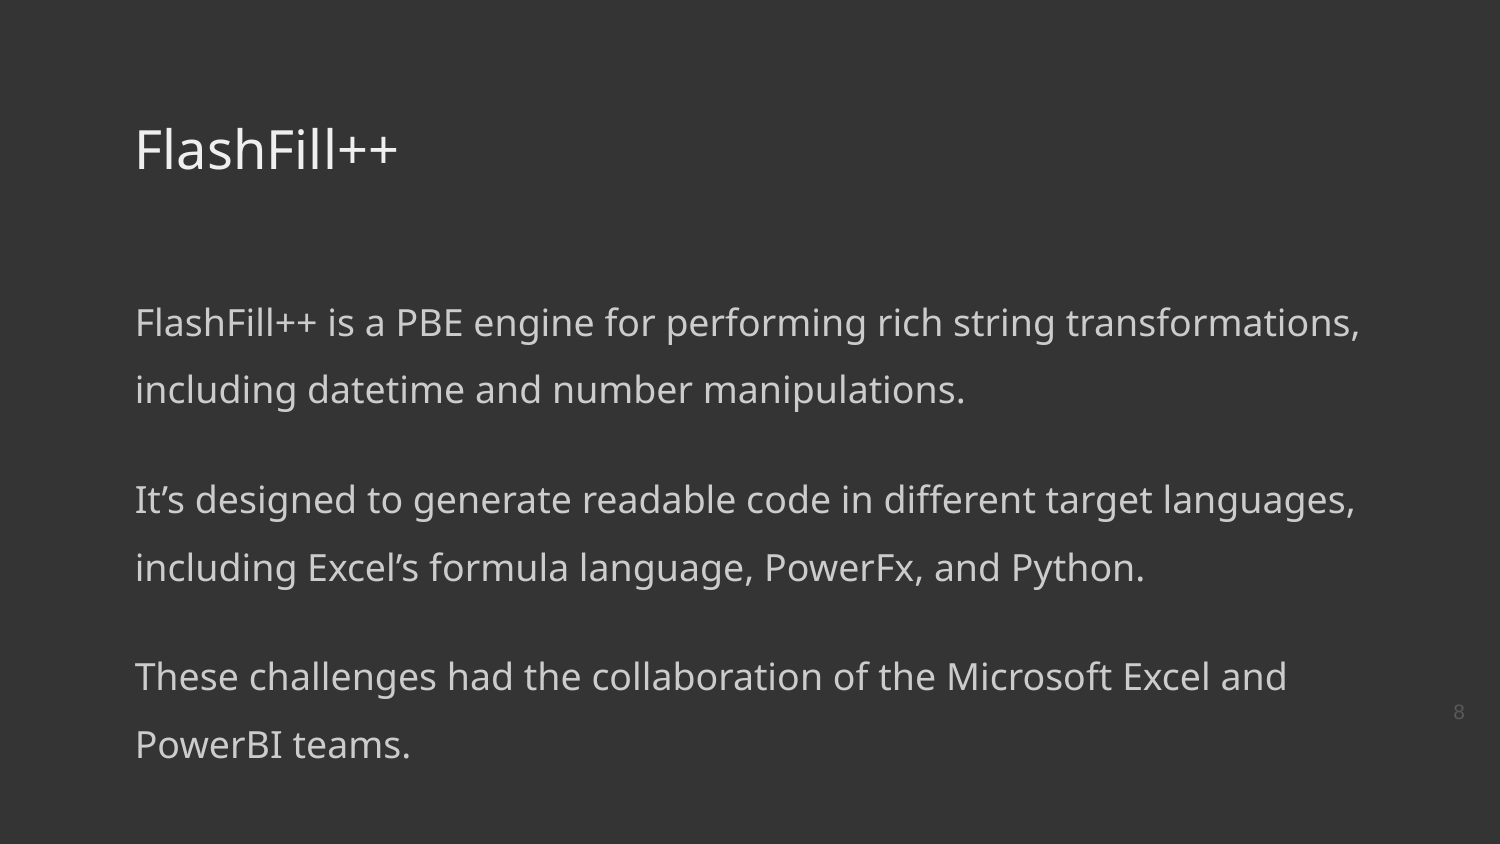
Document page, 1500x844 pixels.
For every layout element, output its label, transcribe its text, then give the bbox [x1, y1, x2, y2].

text_box FlashFill++ [119, 100, 1381, 196]
text_box FlashFill++ is a PBE engine for performing rich string transformations, including datetime and number manipulations. [119, 261, 1381, 427]
slide_number <number> [1389, 679, 1480, 744]
text_box These challenges had the collaboration of the Microsoft Excel and PowerBI teams. [119, 615, 1381, 781]
text_box It’s designed to generate readable code in different target languages, including Excel’s formula language, PowerFx, and Python. [119, 438, 1381, 604]
